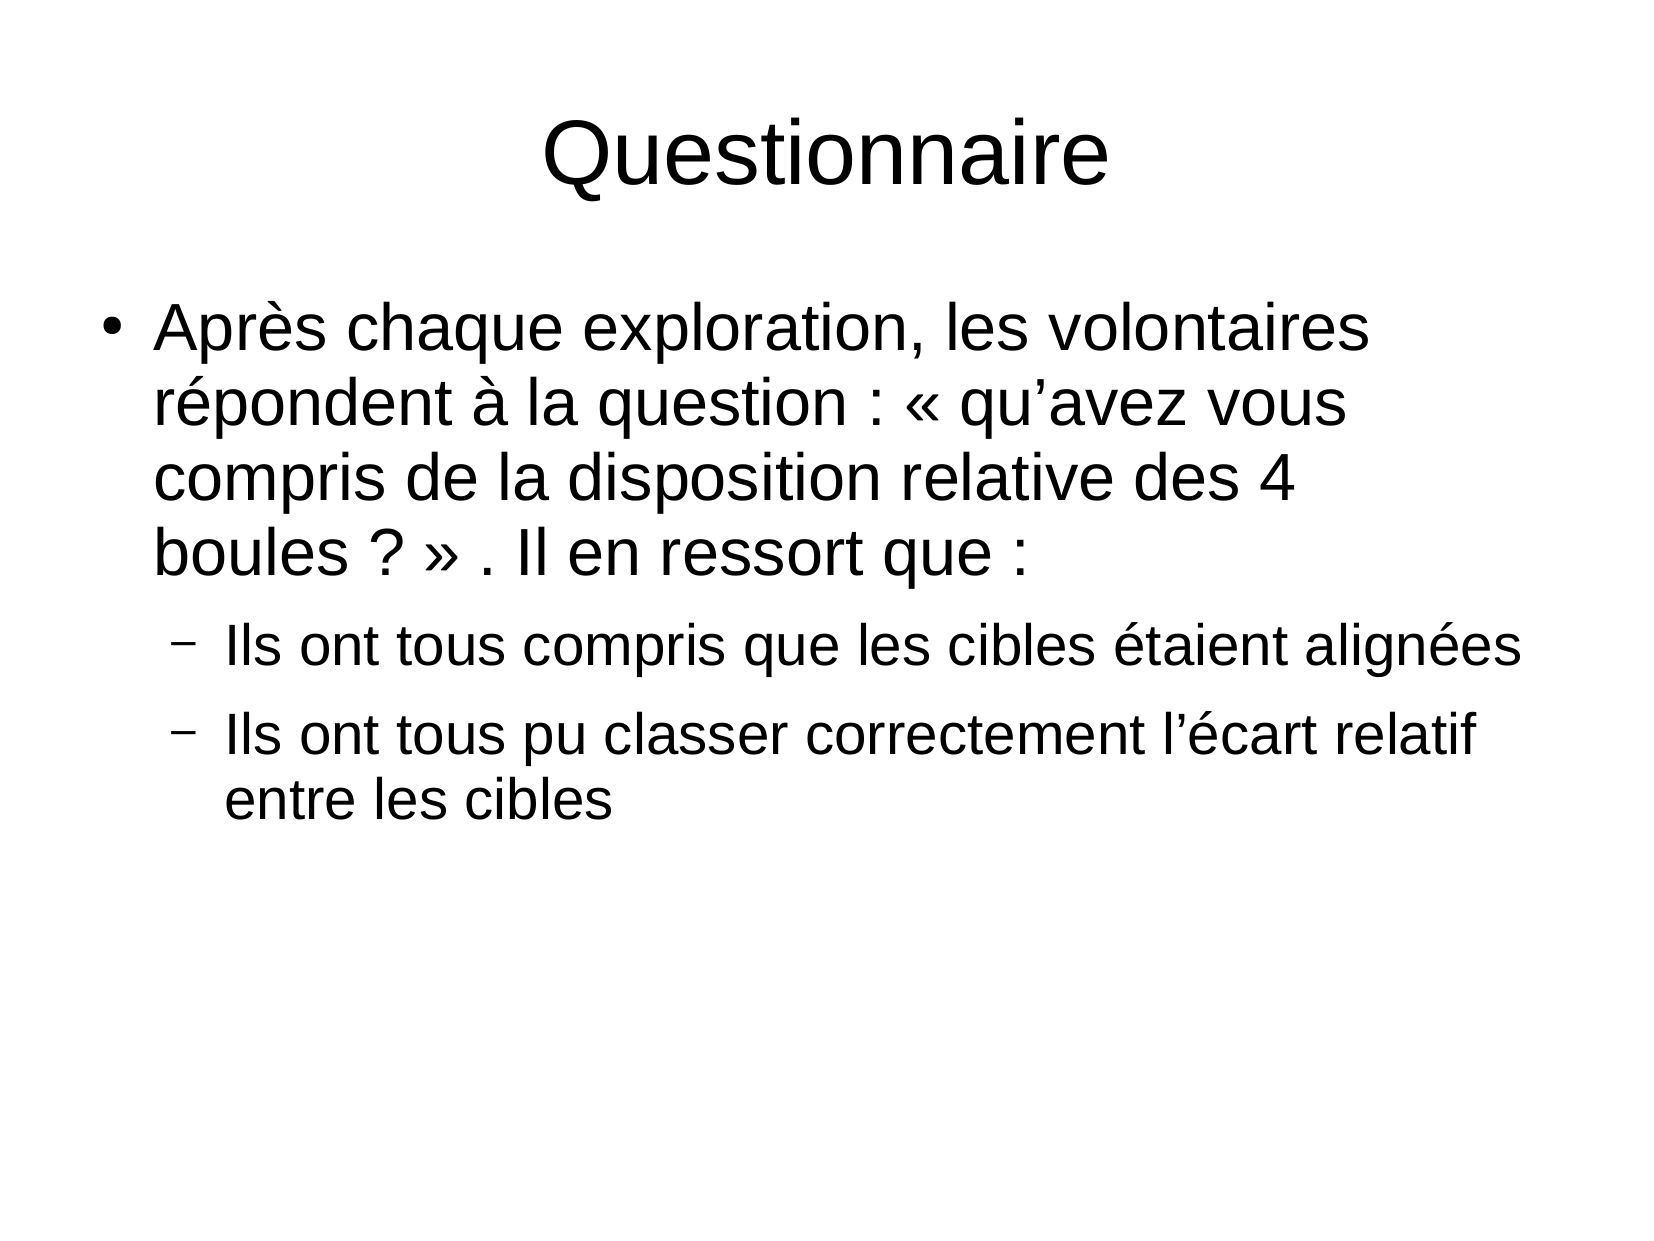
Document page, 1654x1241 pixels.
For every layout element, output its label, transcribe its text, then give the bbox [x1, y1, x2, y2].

title Questionnaire [82, 49, 1571, 257]
list Après chaque exploration, les volontaires répondent à la question : « qu’avez vous compris de la disposition relative des 4 boules ? » . Il en ressort que : Ils ont tous compris que les cibles étaient alignées Ils ont tous pu classer correctement l’écart relatif entre les cibles [82, 290, 1571, 1010]
